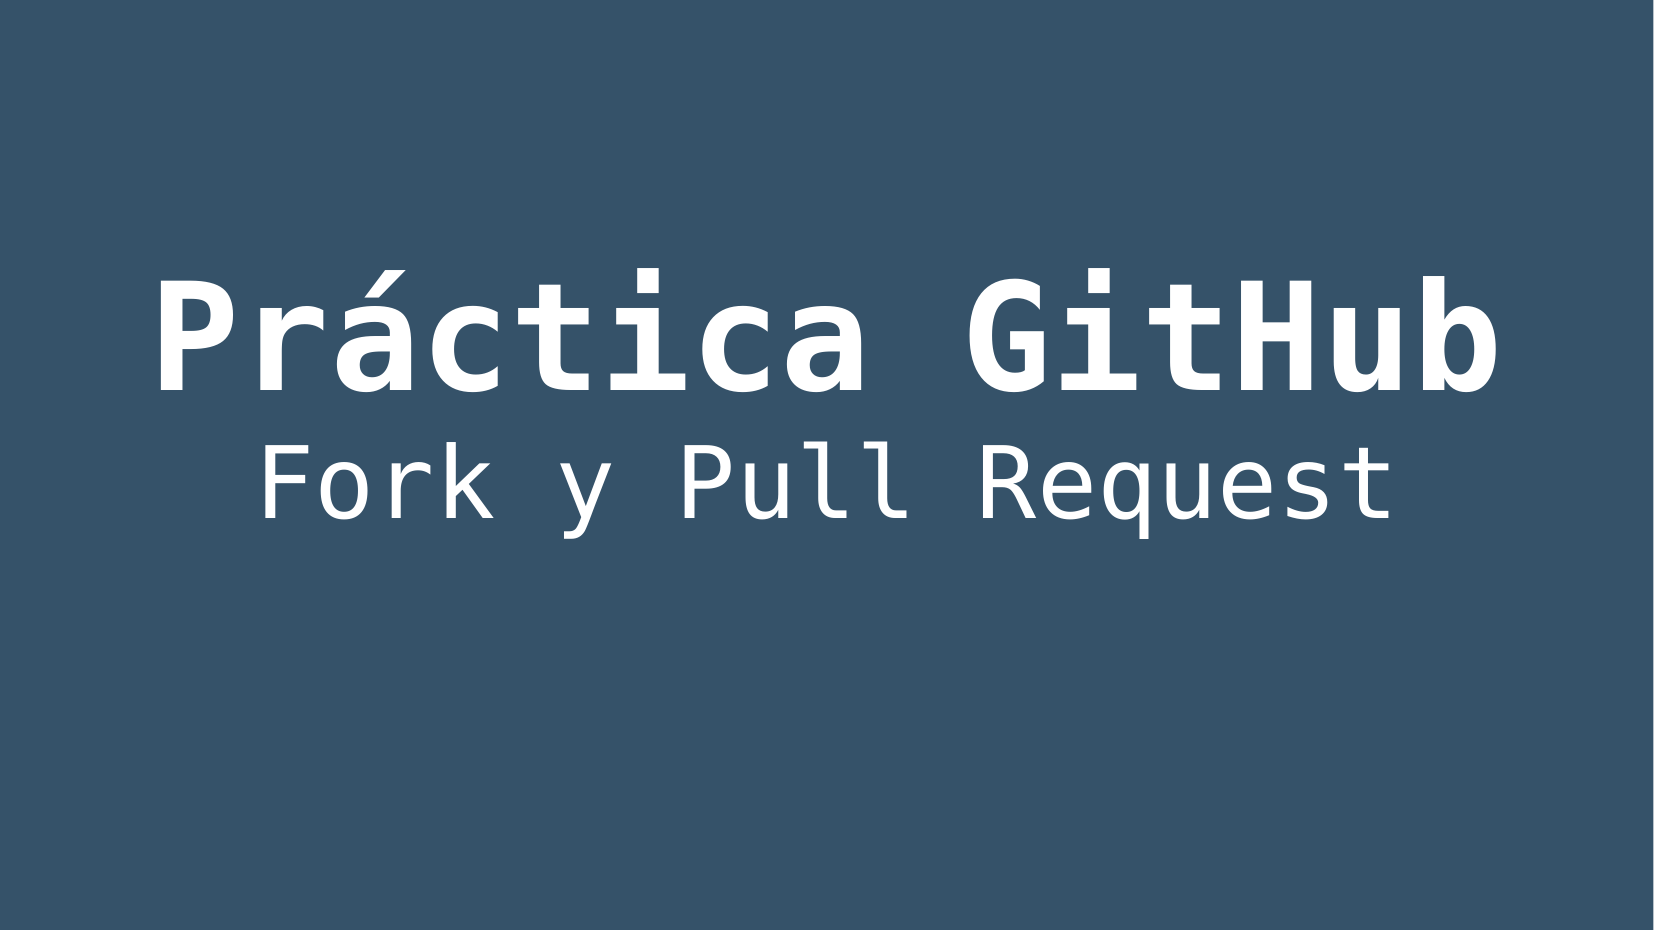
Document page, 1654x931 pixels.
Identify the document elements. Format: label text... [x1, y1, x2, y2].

subtitle Práctica GitHub Fork y Pull Request [82, 37, 1571, 757]
